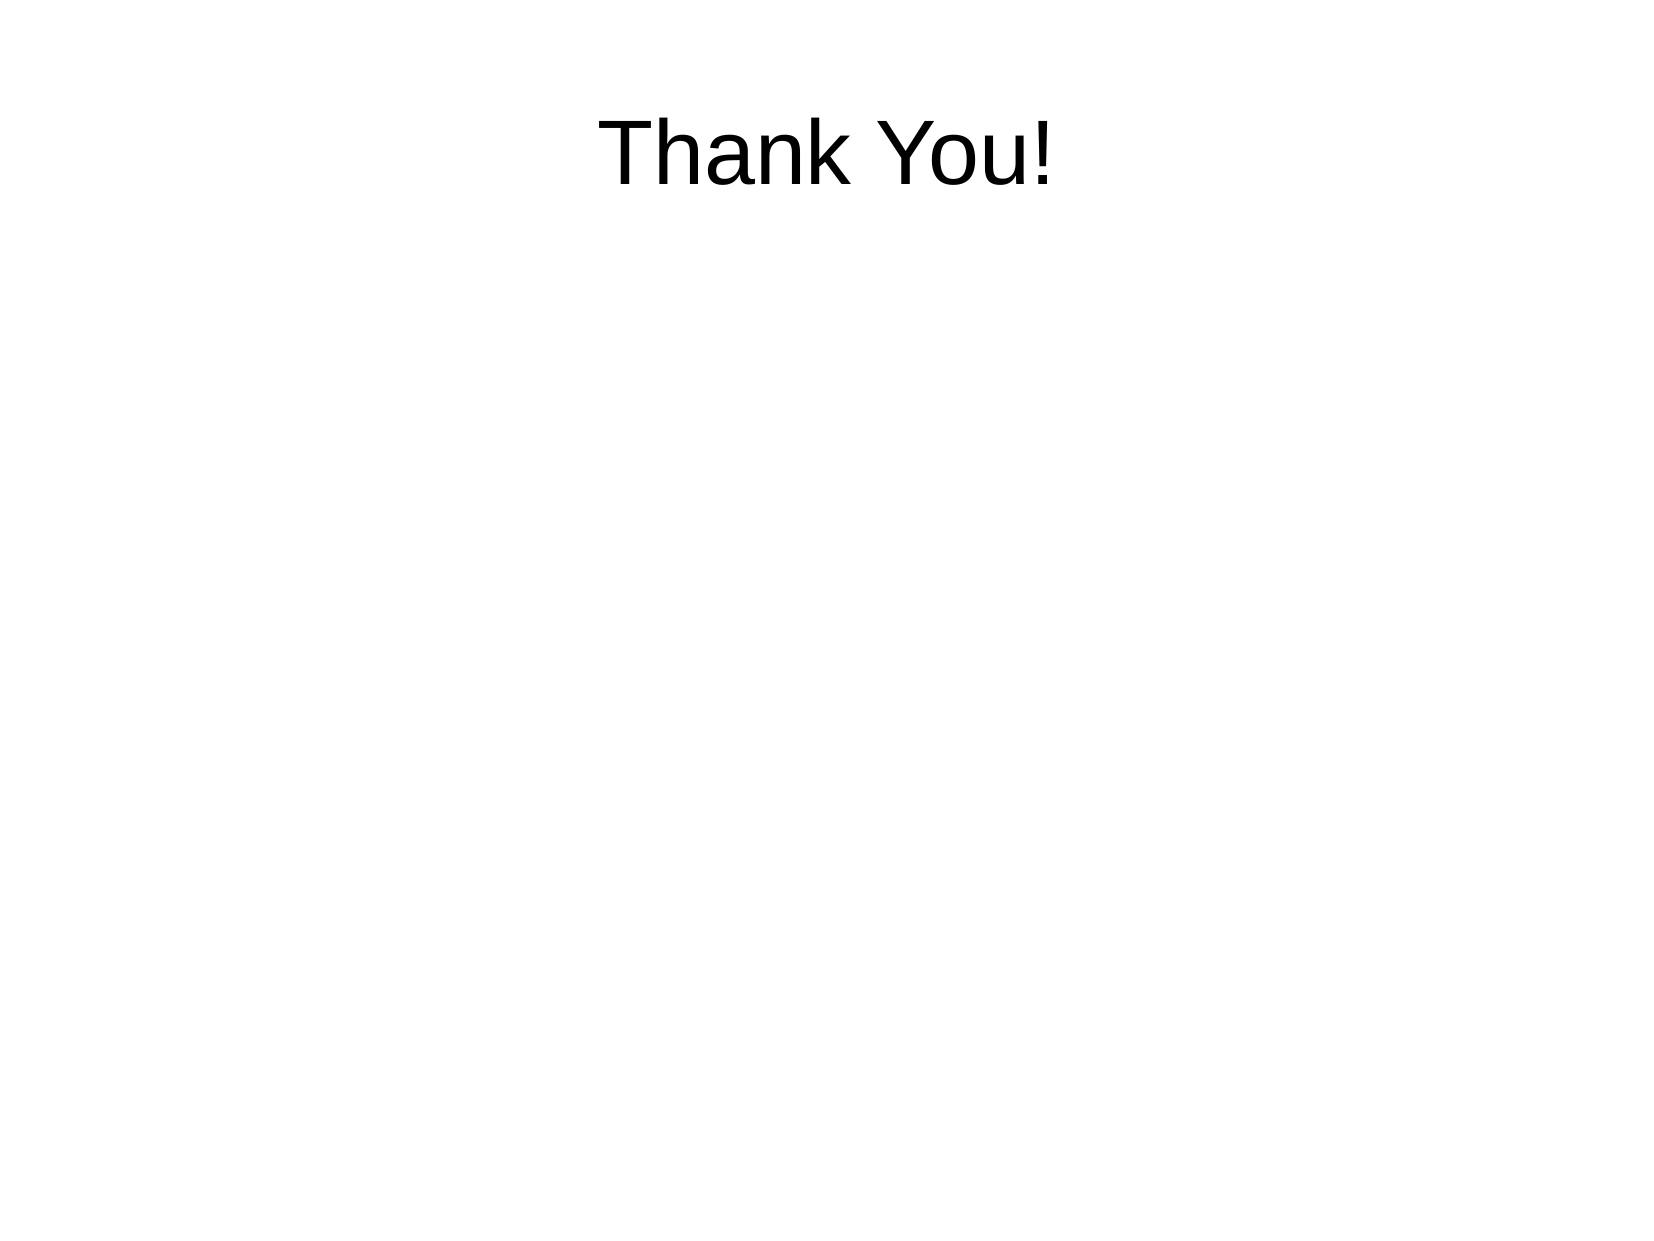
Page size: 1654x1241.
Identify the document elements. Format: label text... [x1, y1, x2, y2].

title Thank You! [82, 49, 1571, 257]
